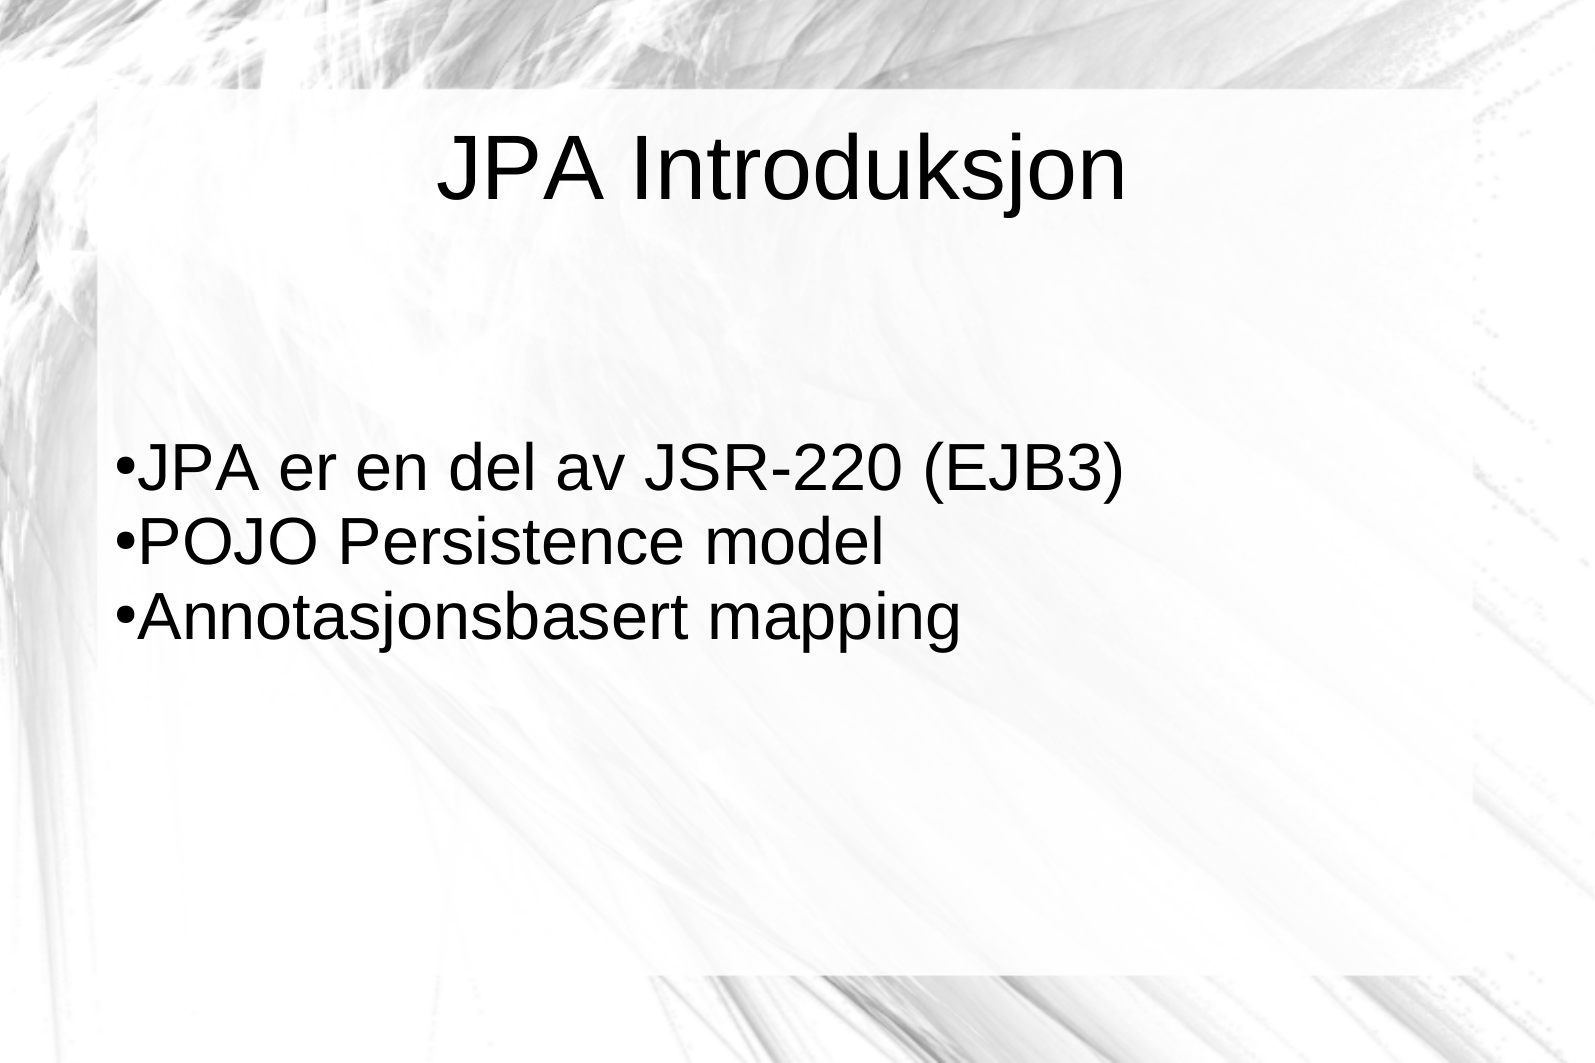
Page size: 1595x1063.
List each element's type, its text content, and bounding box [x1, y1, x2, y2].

title JPA Introduksjon [113, 96, 1453, 241]
picture [0, 0, 1595, 1063]
subtitle JPA er en del av JSR-220 (EJB3) POJO Persistence model Annotasjonsbasert mapping [113, 274, 1515, 810]
